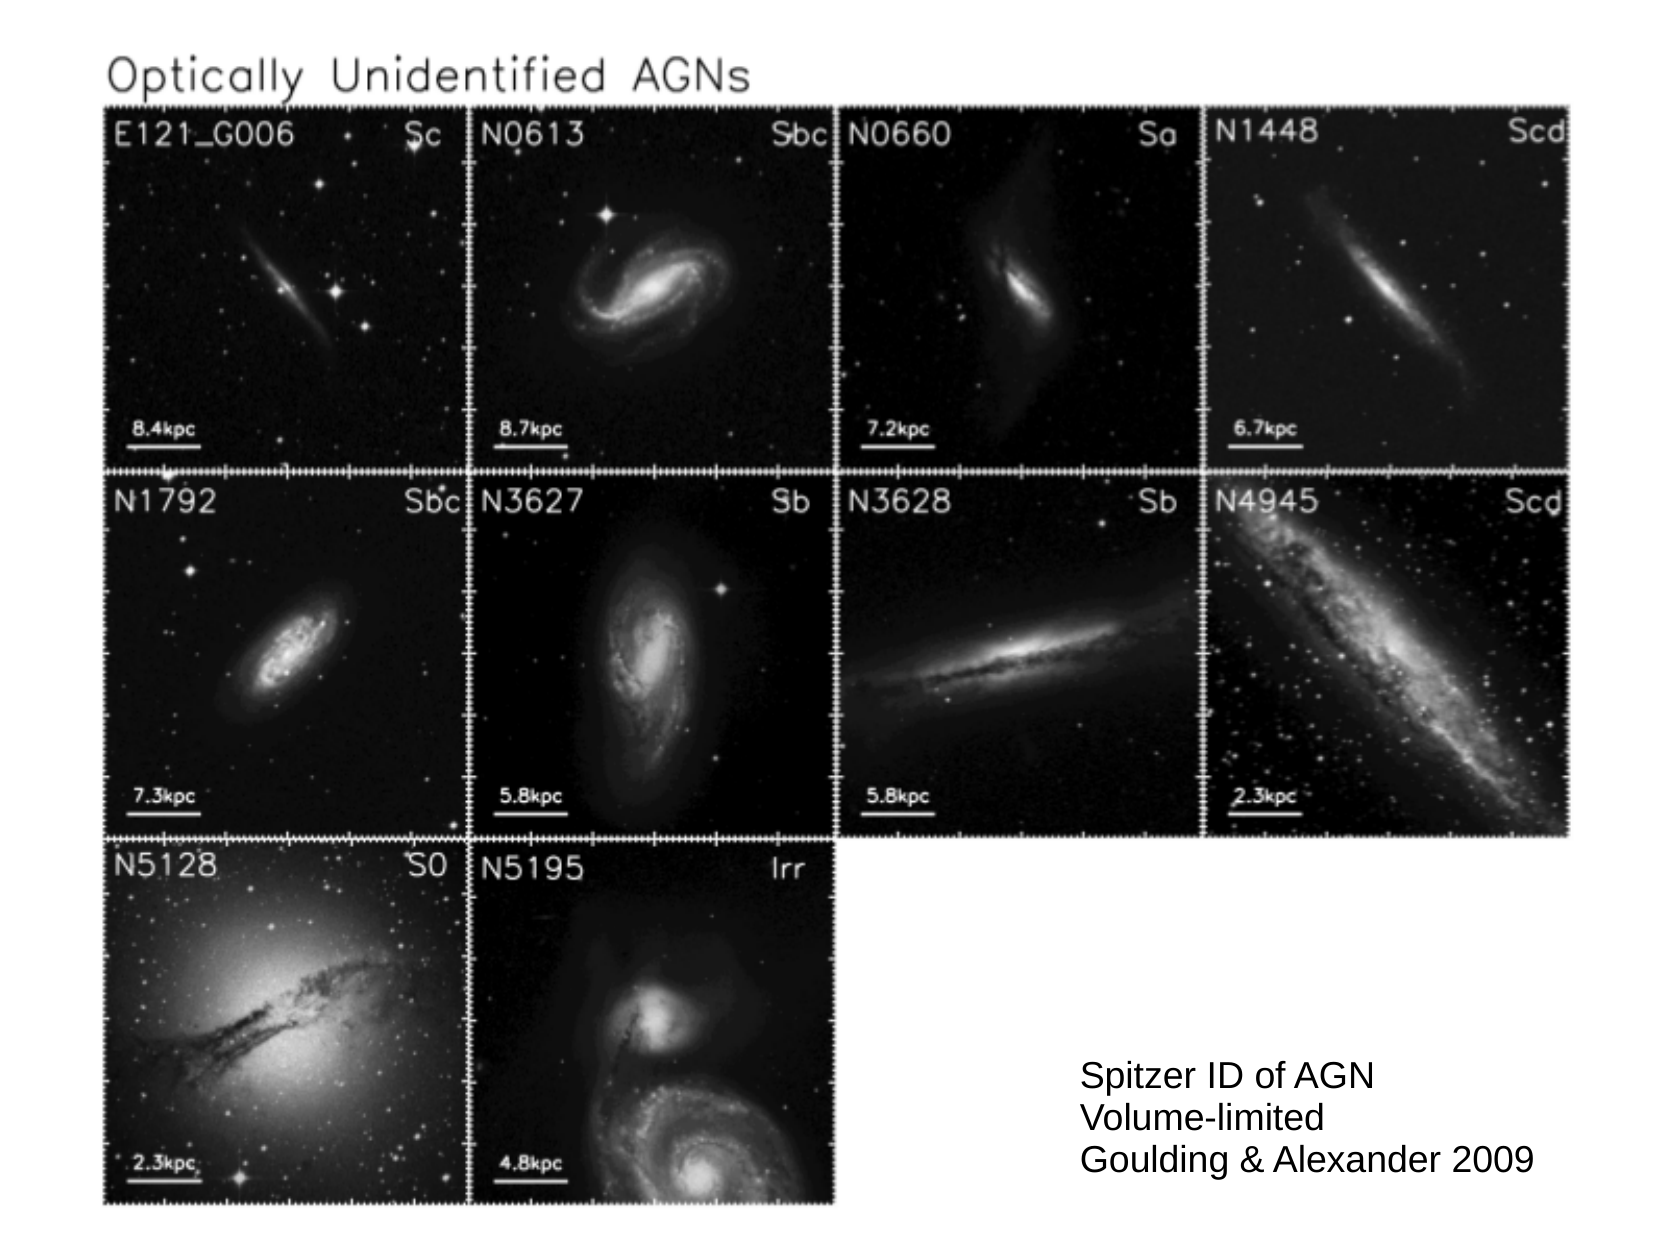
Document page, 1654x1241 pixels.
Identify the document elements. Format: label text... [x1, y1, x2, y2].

text_box Spitzer ID of AGN Volume-limited Goulding & Alexander 2009 [1065, 1046, 1606, 1230]
picture [70, 40, 1596, 1216]
